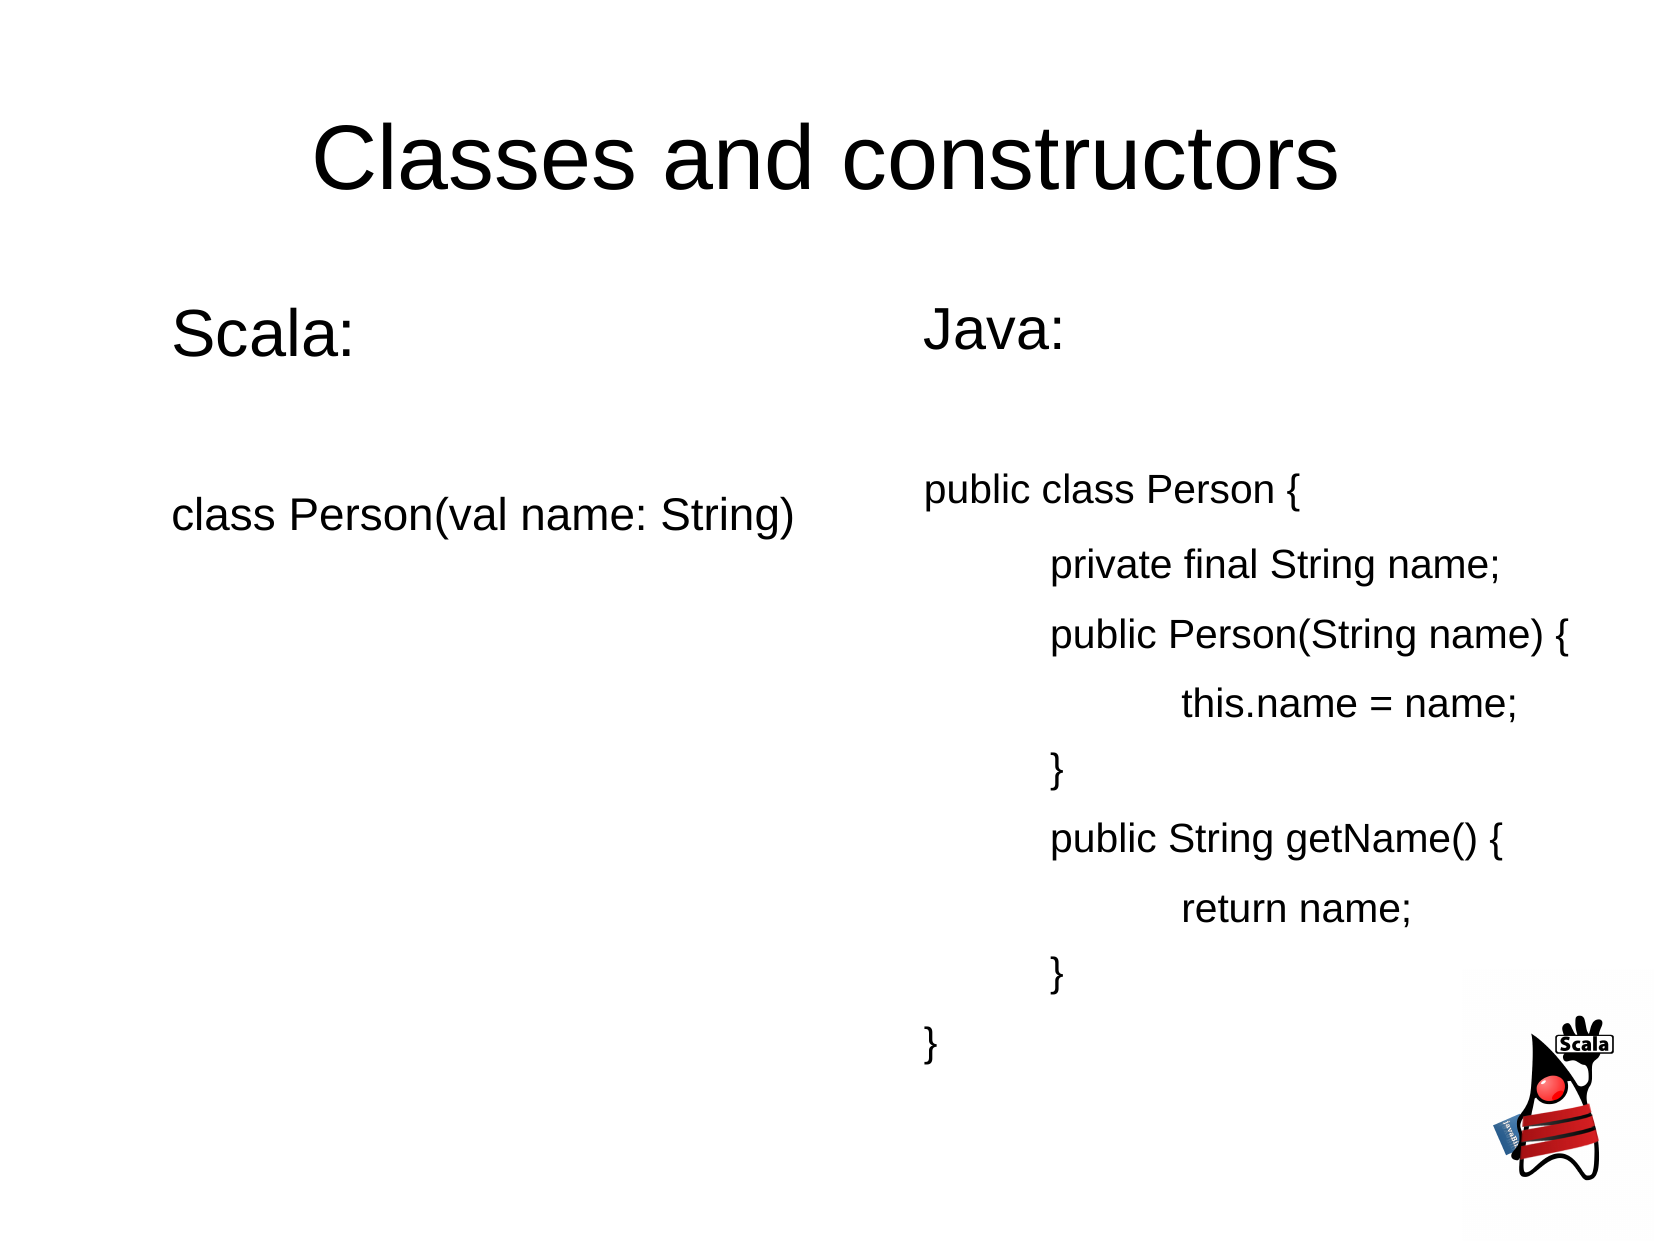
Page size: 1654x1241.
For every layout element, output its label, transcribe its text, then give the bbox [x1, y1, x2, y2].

list Scala: class Person(val name: String) [82, 290, 809, 1109]
title Classes and constructors [82, 56, 1571, 250]
list Java: public class Person { private final String name; public Person(String name) { this.name = name; } public String getName() { return name; } } [845, 290, 1572, 1109]
